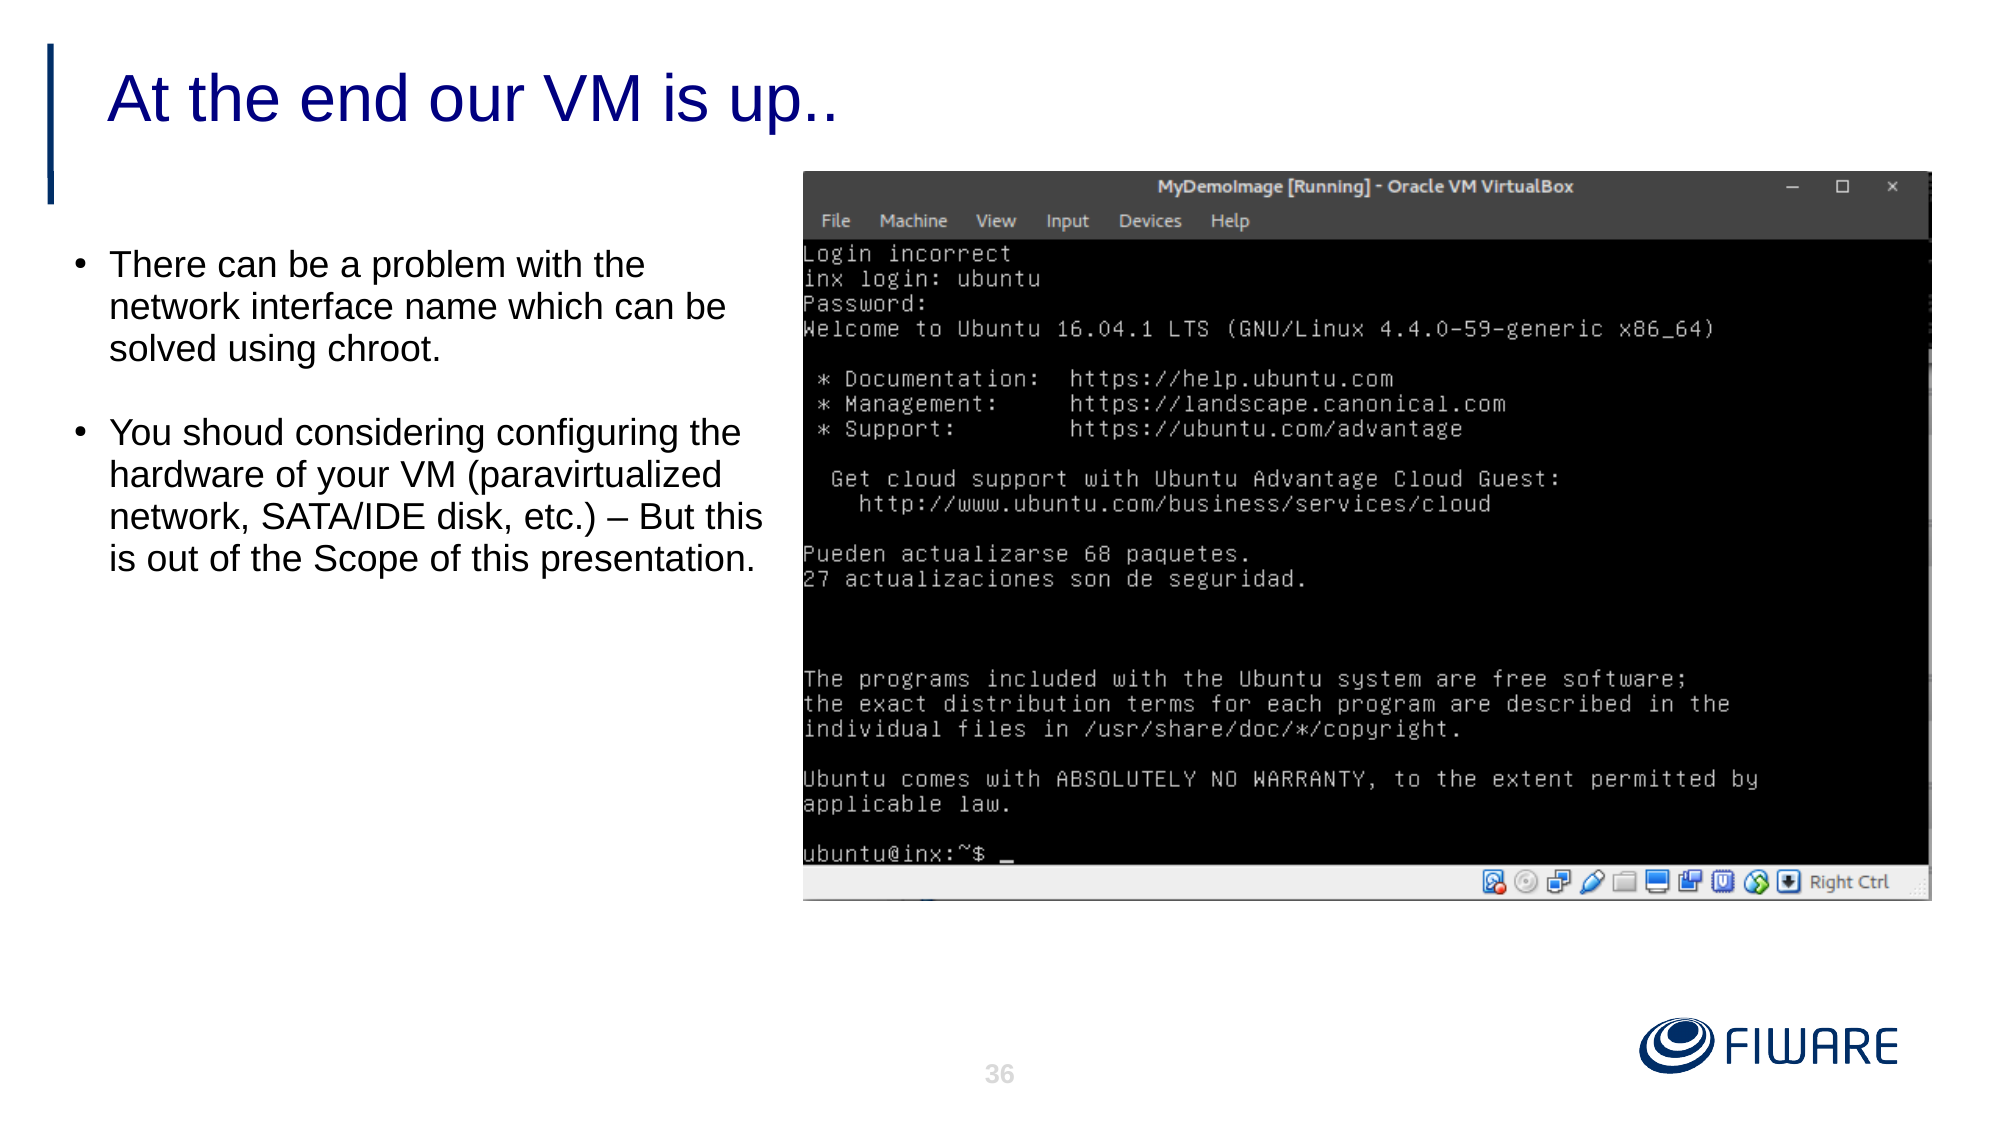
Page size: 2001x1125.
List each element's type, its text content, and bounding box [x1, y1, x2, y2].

picture [803, 171, 1932, 901]
text_box There can be a problem with the network interface name which can be solved using chroot. You shoud considering configuring the hardware of your VM (paravirtualized network, SATA/IDE disk, etc.) – But this is out of the Scope of this presentation. [59, 236, 792, 713]
title At the end our VM is up.. [92, 47, 1704, 250]
slide_number <número> [887, 1042, 1113, 1103]
picture [1635, 1012, 1905, 1077]
